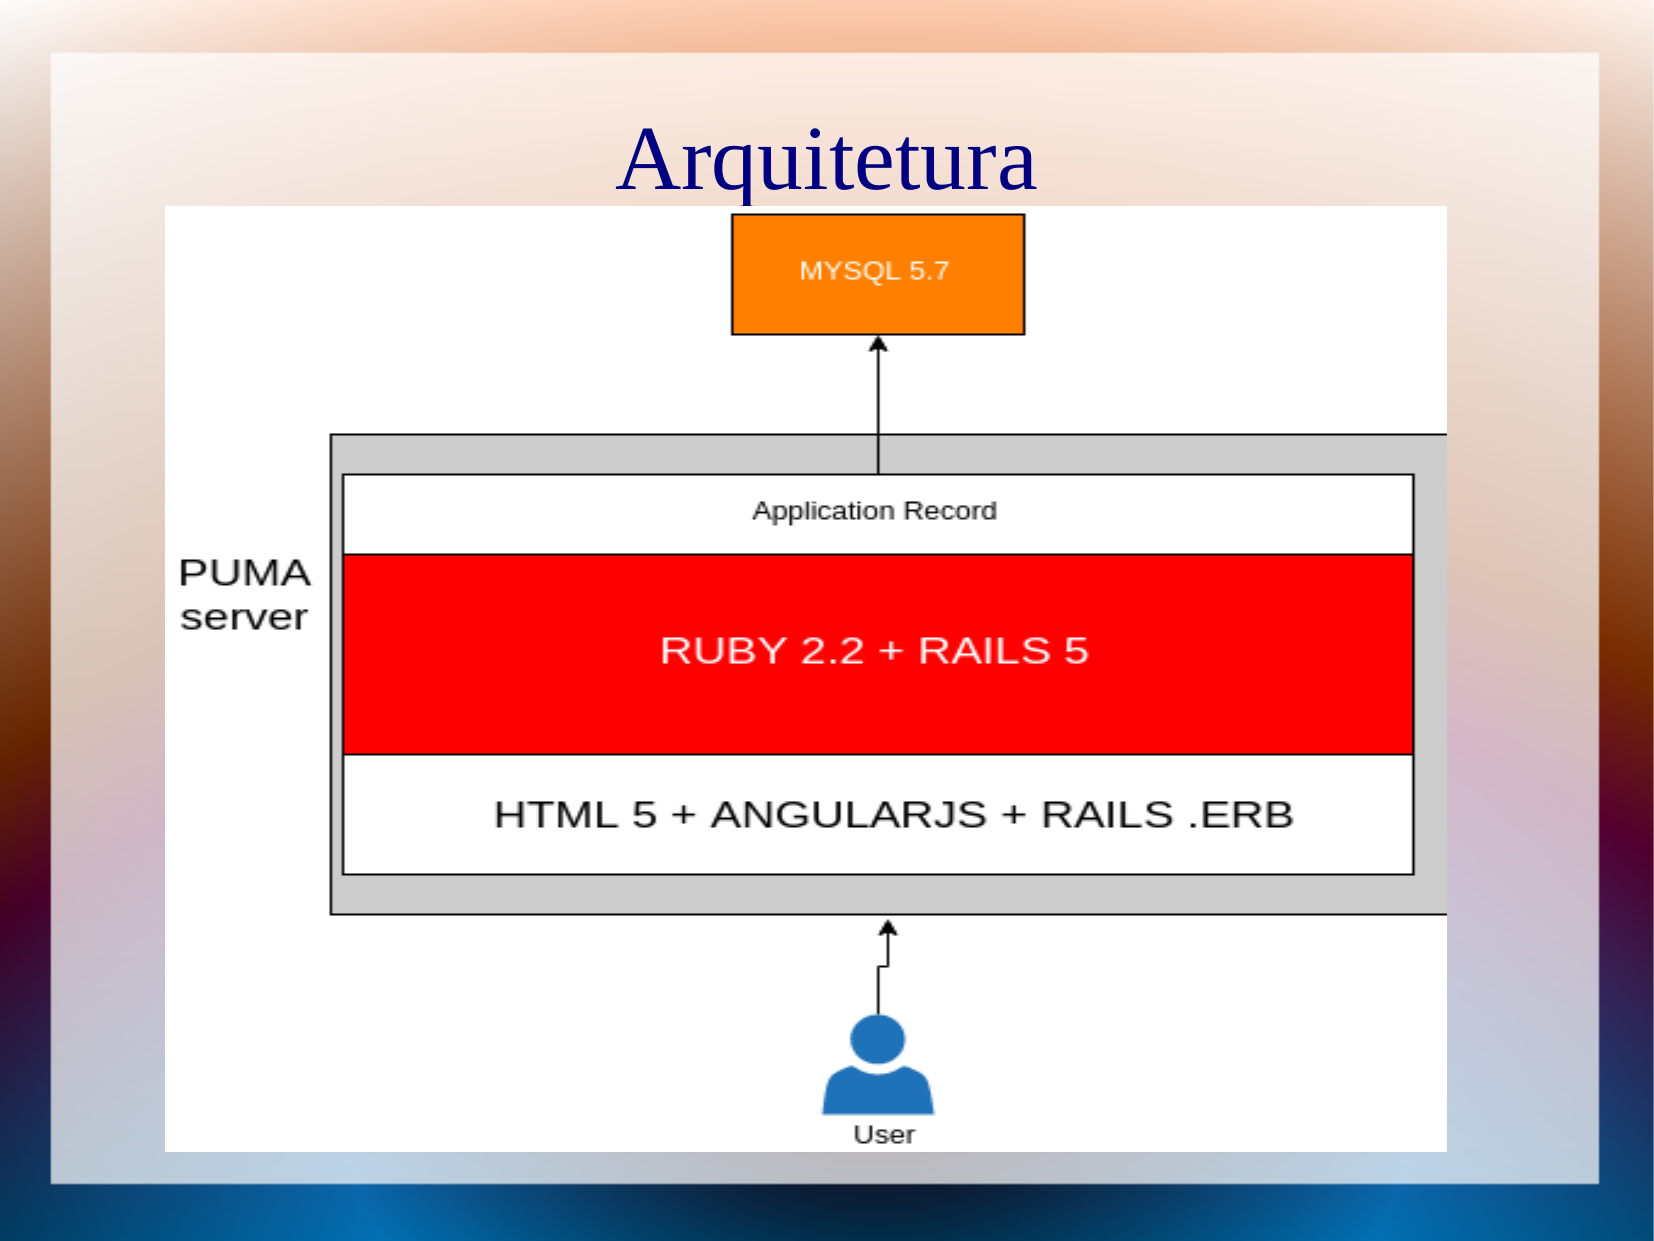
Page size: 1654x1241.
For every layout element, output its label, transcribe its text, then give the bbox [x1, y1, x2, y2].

picture [0, 0, 1654, 1241]
title Arquitetura [82, 55, 1571, 263]
